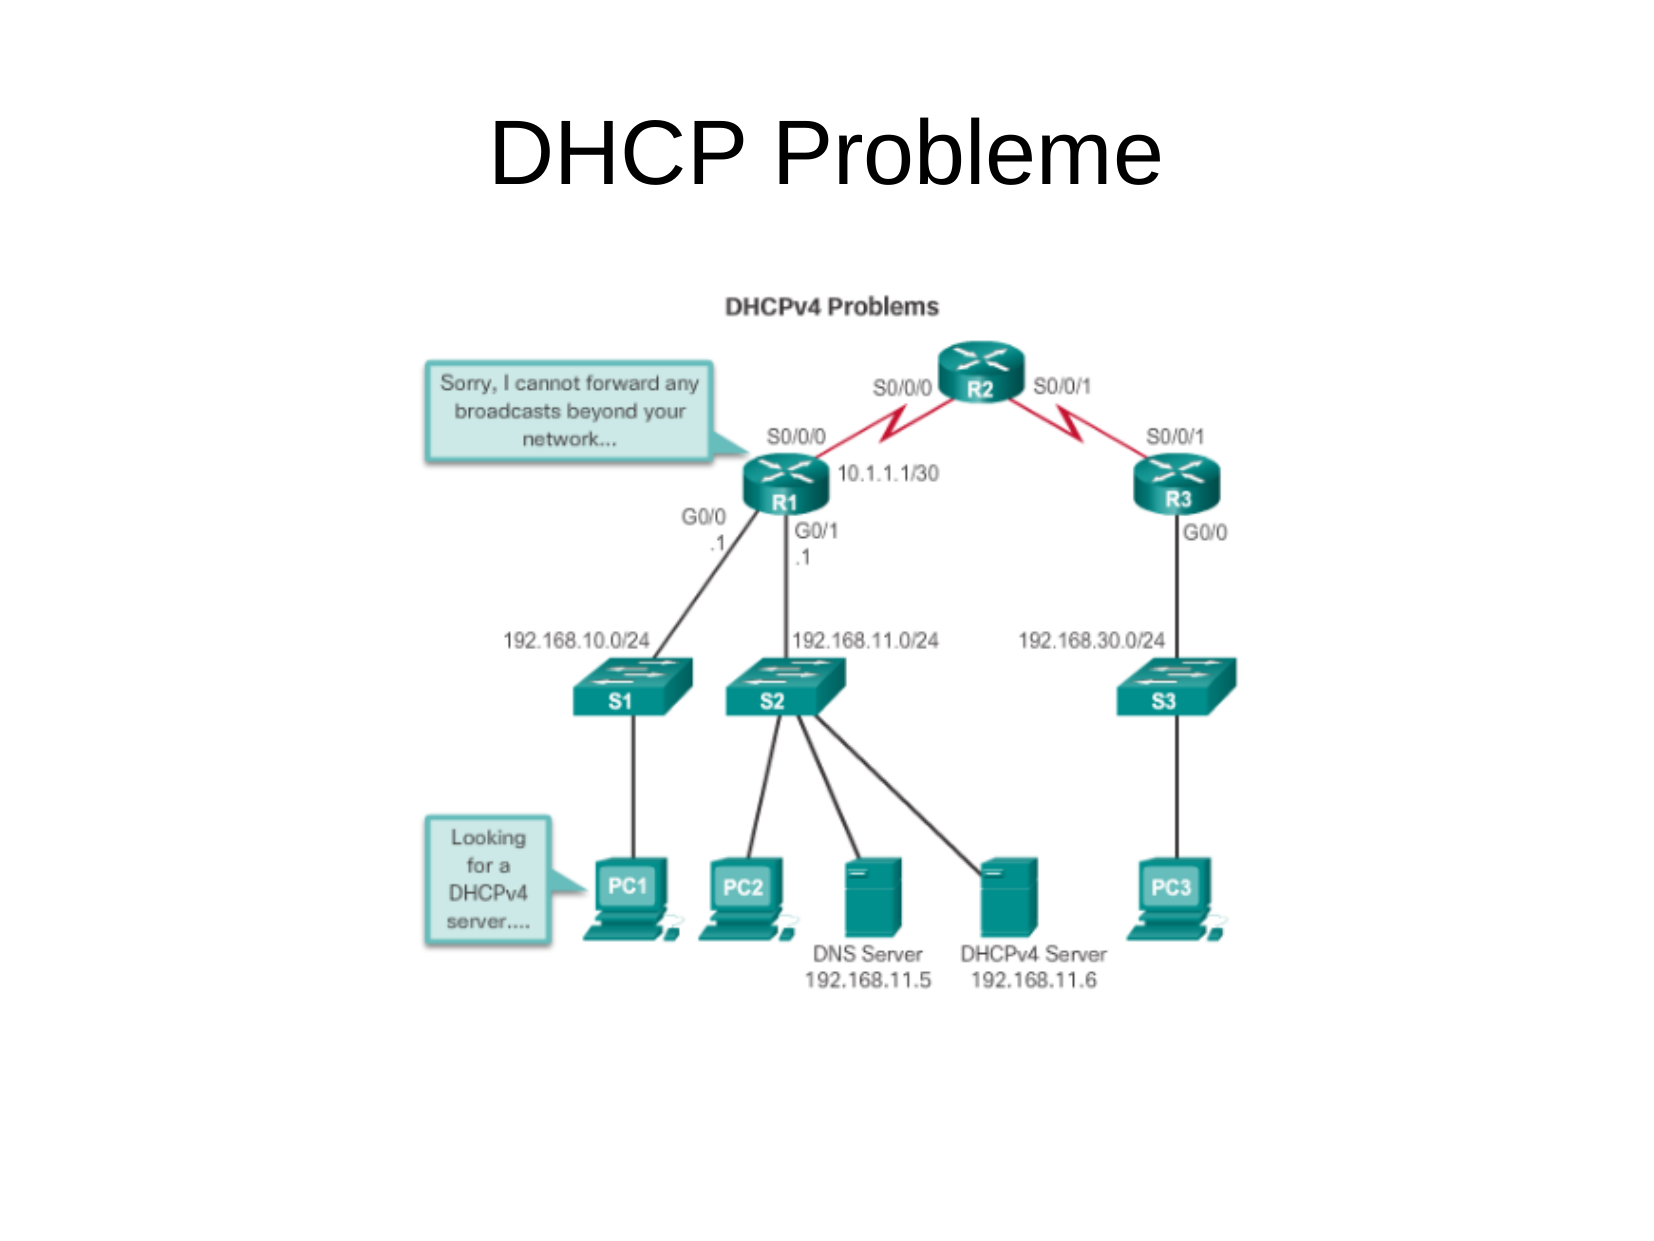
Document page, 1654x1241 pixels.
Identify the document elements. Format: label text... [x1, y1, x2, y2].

title DHCP Probleme [82, 49, 1571, 257]
picture [412, 290, 1242, 1010]
